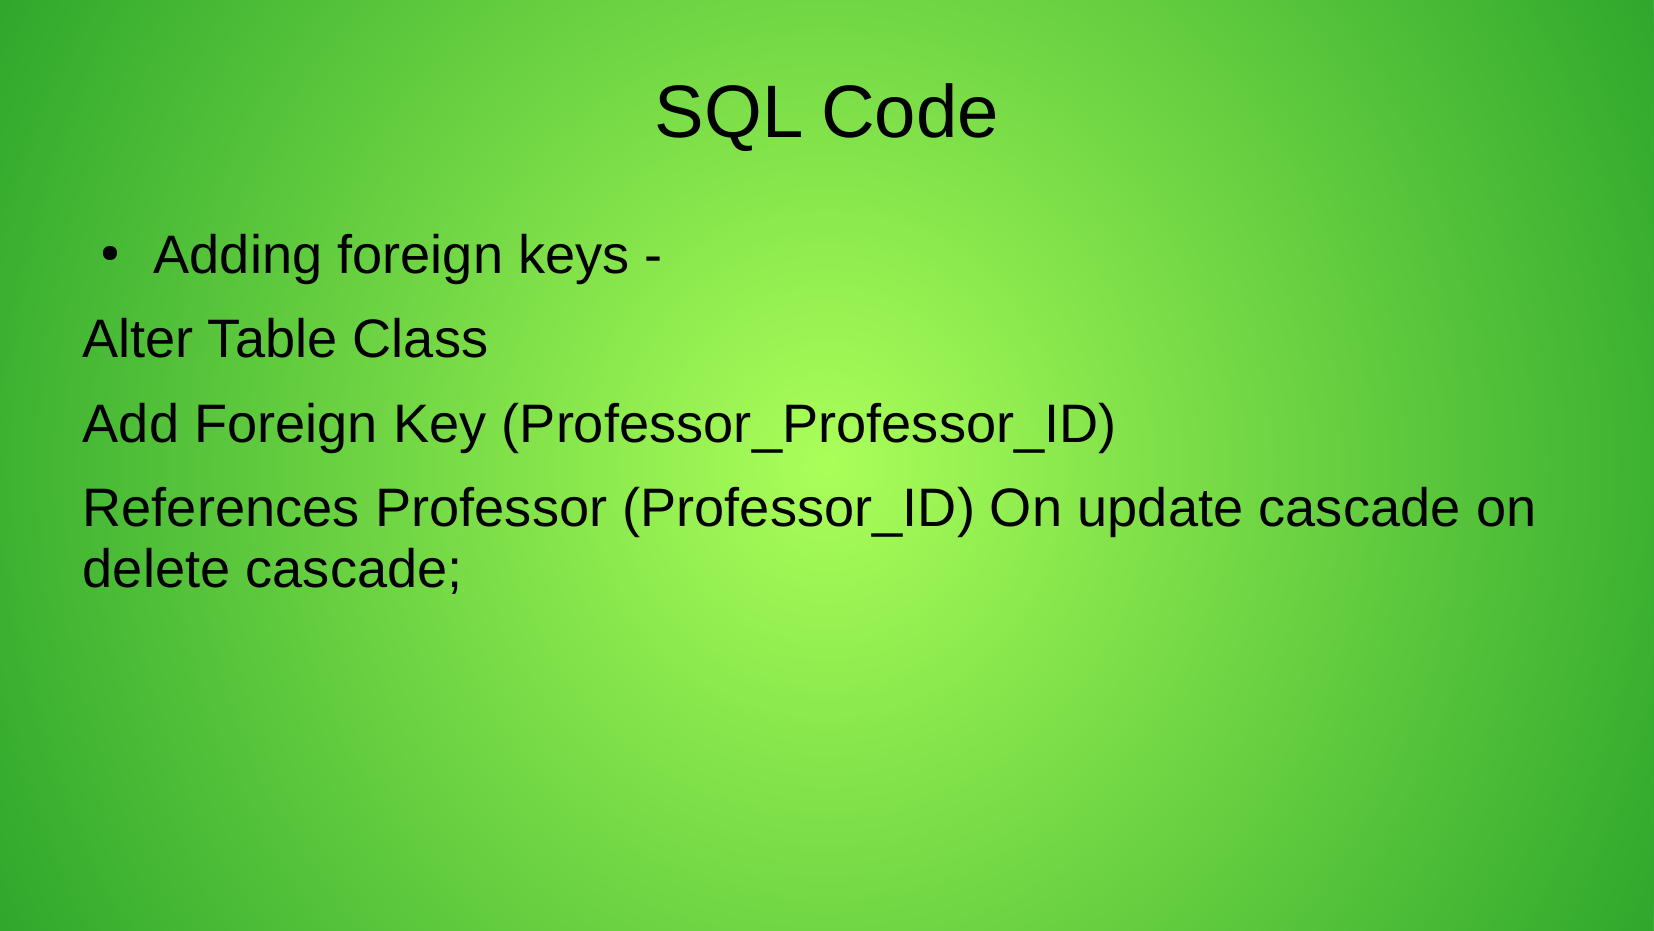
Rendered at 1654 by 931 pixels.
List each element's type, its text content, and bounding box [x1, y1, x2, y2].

list Adding foreign keys - Alter Table Class Add Foreign Key (Professor_Professor_ID) References Professor (Professor_ID) On update cascade on delete cascade; [82, 224, 1571, 764]
title SQL Code [82, 35, 1571, 189]
